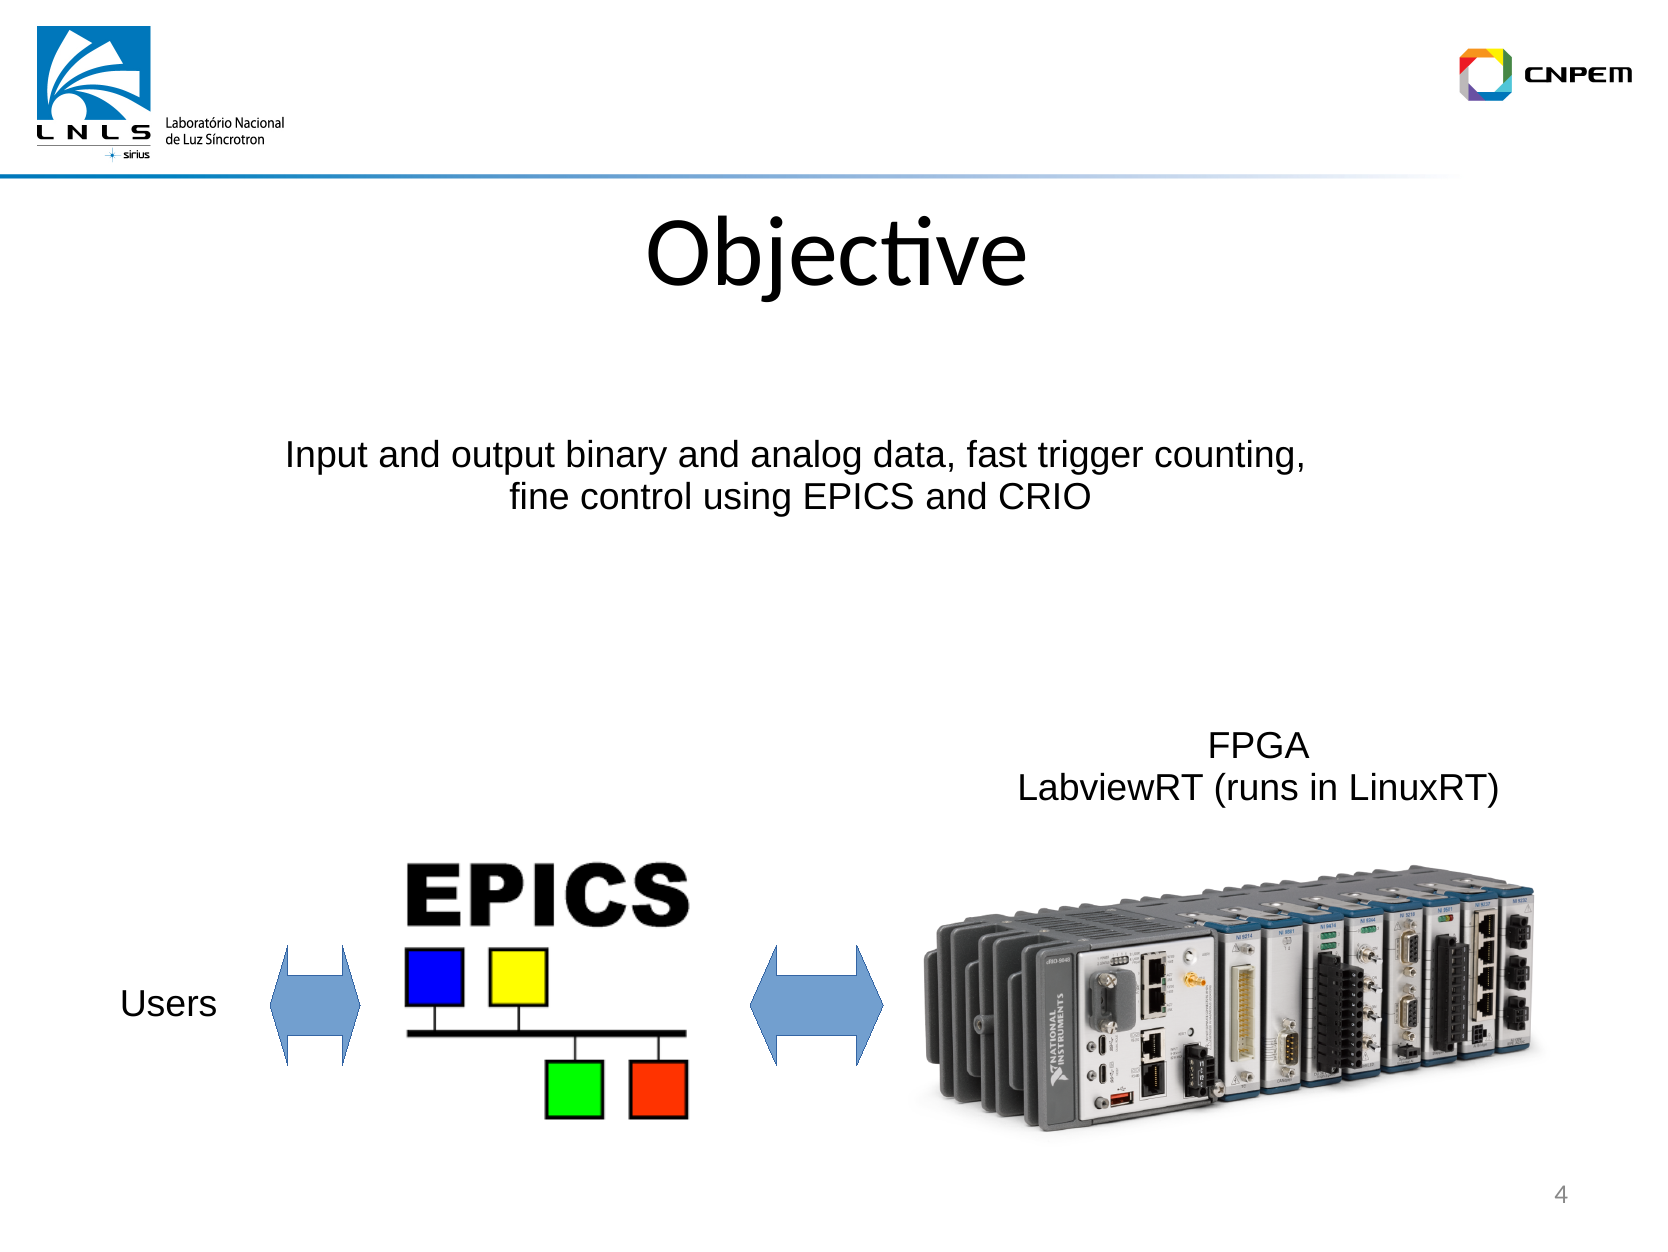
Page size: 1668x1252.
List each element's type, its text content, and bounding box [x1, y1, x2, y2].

text_box [270, 945, 361, 1066]
text_box FPGA LabviewRT (runs in LinuxRT) [1002, 716, 1515, 816]
text_box [750, 945, 884, 1066]
text_box Users [105, 975, 233, 1032]
picture [0, 0, 1668, 1251]
title Objective [310, 110, 1366, 380]
text_box Input and output binary and analog data, fast trigger counting, fine control using EPICS and CRIO [270, 426, 1332, 526]
